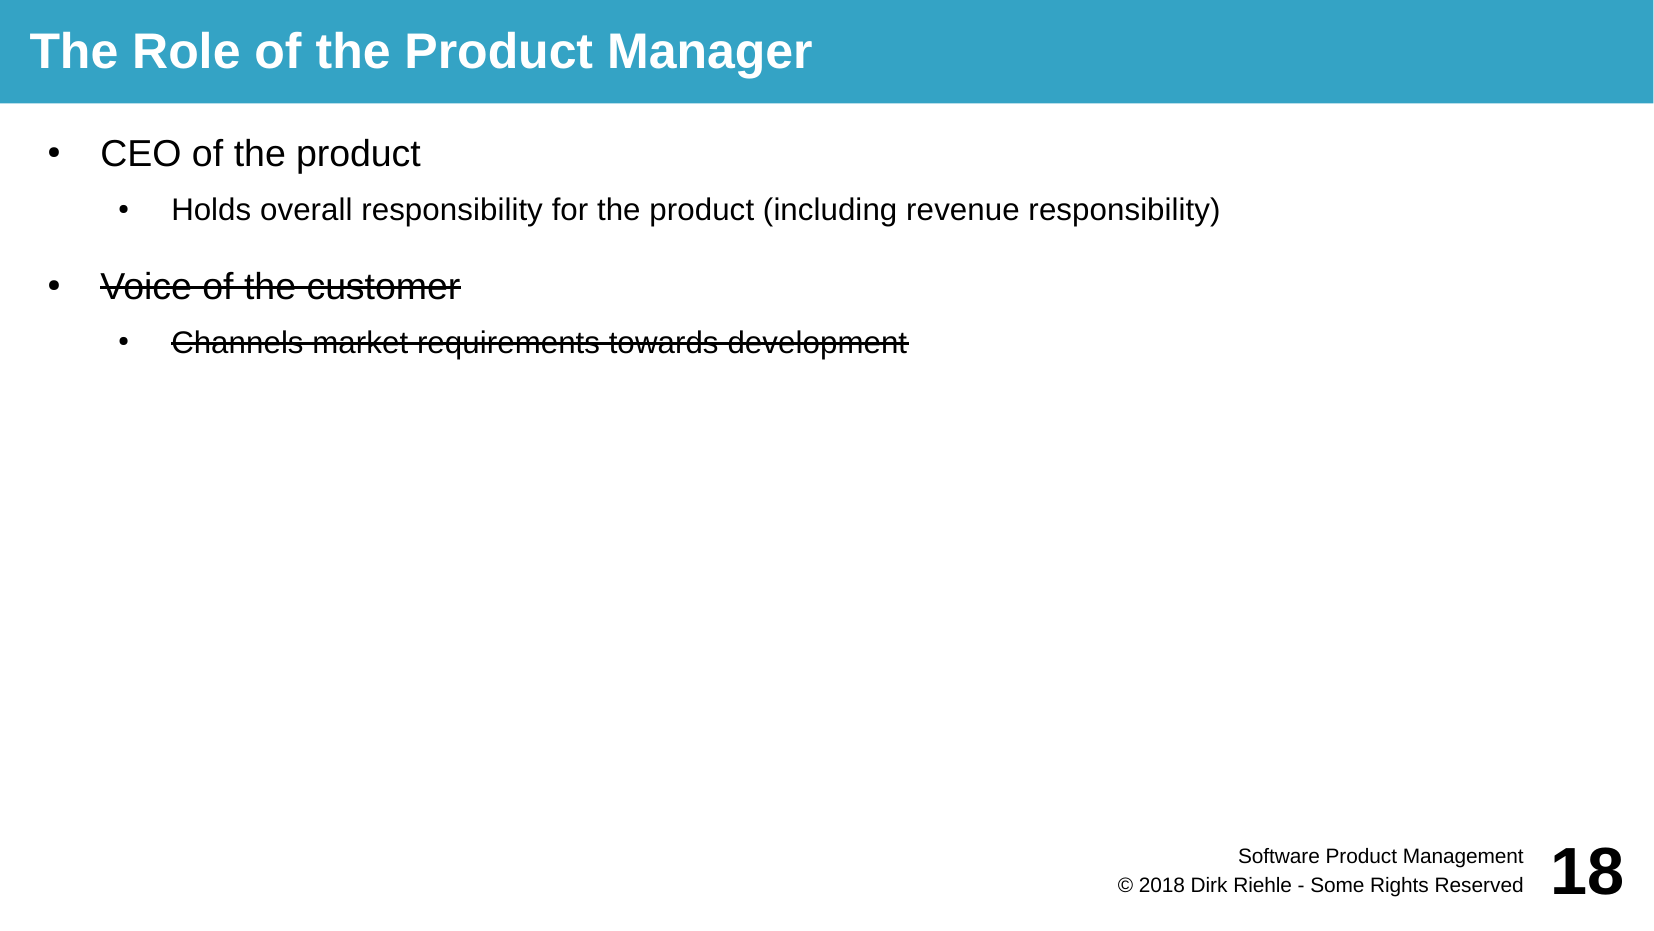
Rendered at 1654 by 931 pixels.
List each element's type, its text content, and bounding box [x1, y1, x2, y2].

title The Role of the Product Manager [0, 0, 1654, 104]
list CEO of the product Holds overall responsibility for the product (including revenue responsibility) Voice of the customer Channels market requirements towards development [29, 132, 1625, 813]
